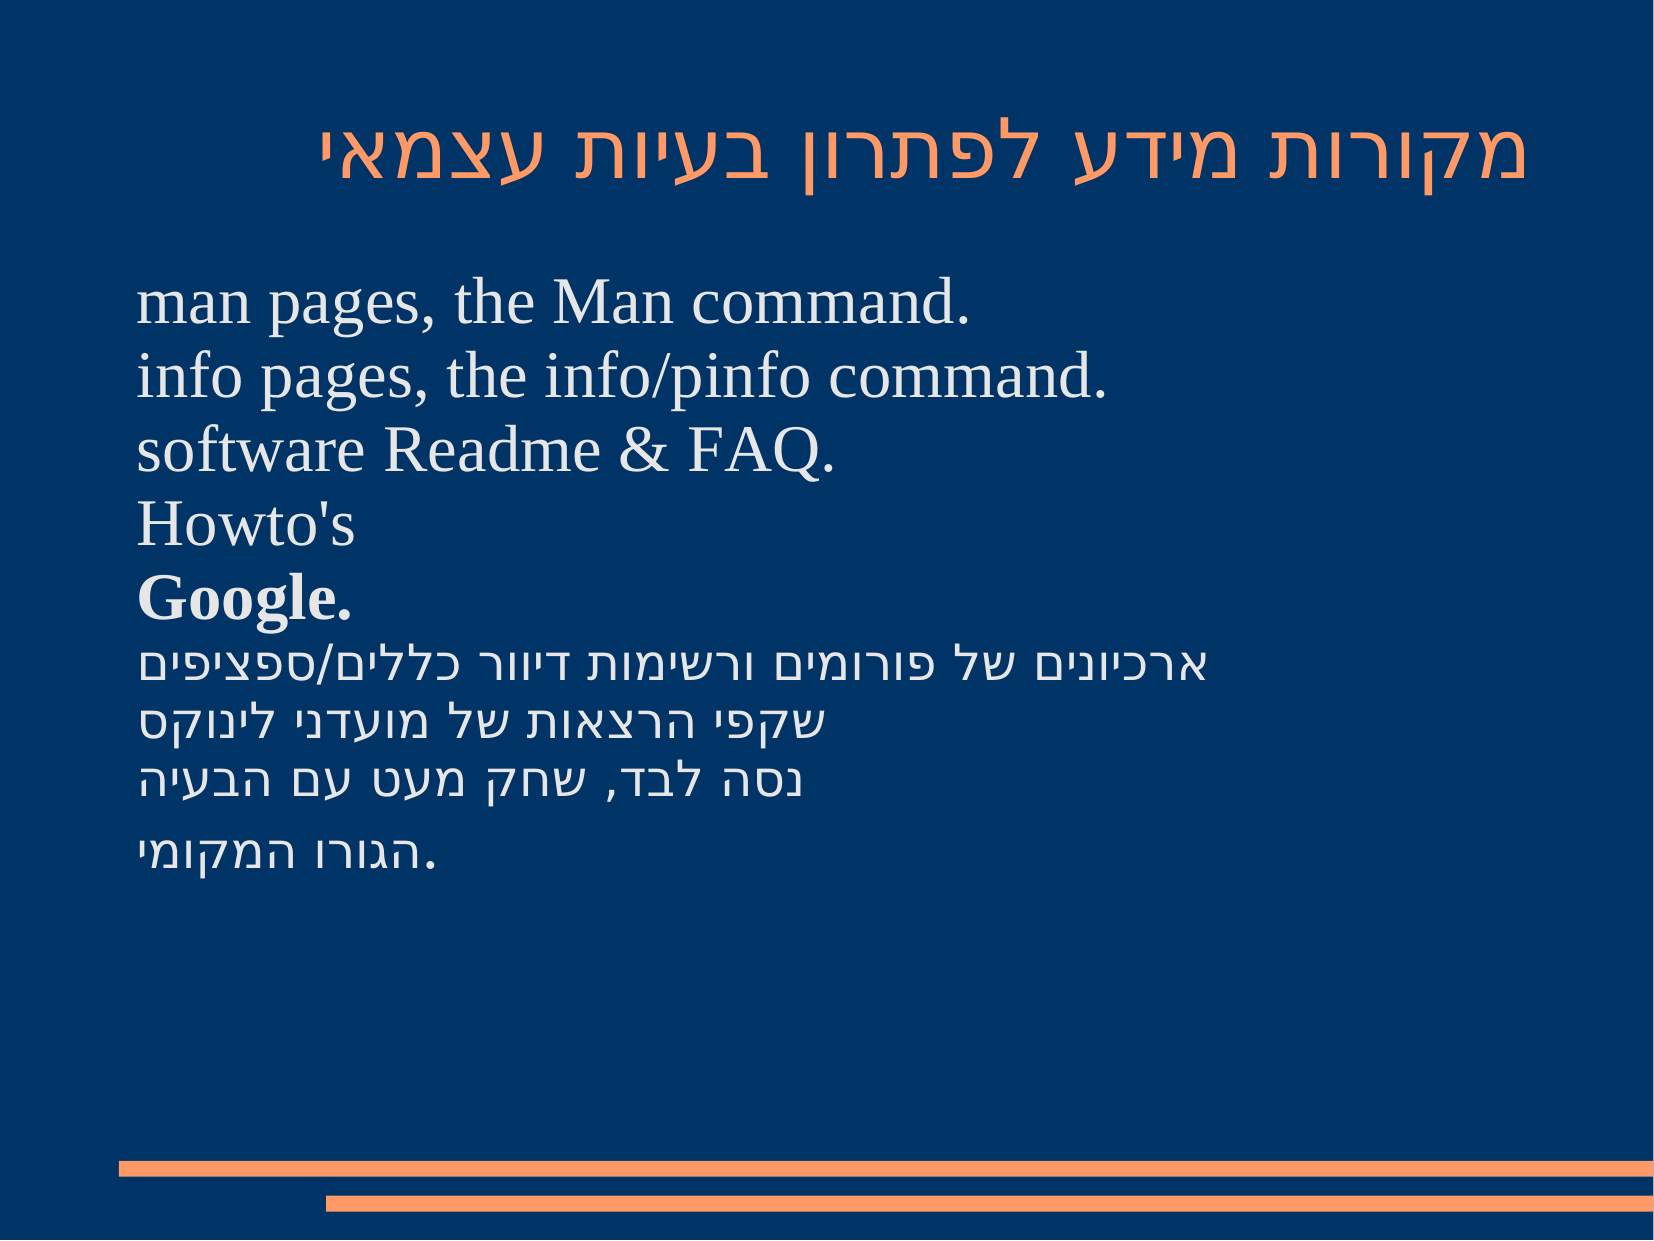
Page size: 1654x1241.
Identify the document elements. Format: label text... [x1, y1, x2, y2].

list man pages, the Man command. info pages, the info/pinfo command. software Readme & FAQ. Howto's Google. ארכיונים של פורומים ורשימות דיוור כללים/ספציפים שקפי הרצאות של מועדני לינוקס נסה לבד, שחק מעט עם הבעיה הגורו המקומי. [118, 263, 1558, 1074]
title מקורות מידע לפתרון בעיות עצמאי [121, 46, 1534, 254]
